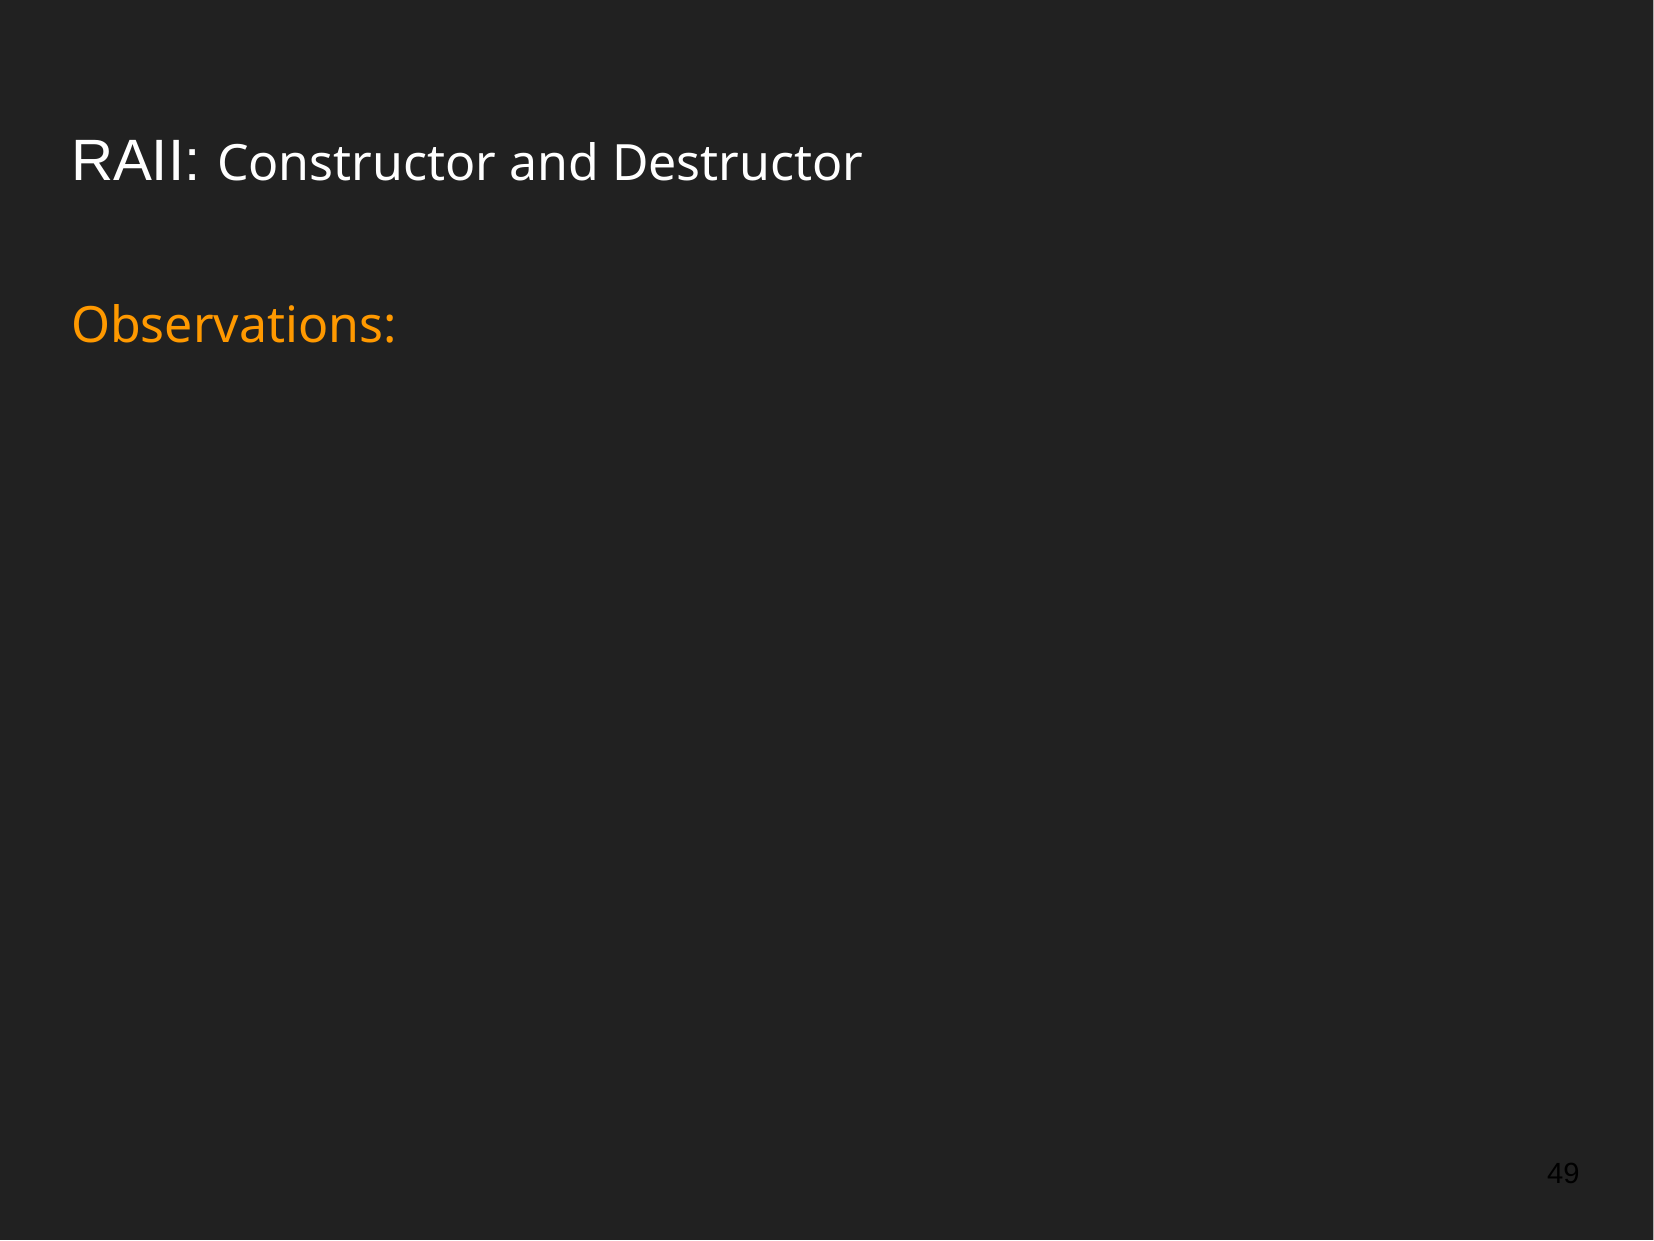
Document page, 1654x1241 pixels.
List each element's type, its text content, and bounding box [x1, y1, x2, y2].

title RAII: Constructor and Destructor [56, 107, 1598, 246]
list Observations: [56, 277, 1598, 1102]
slide_number <number> [1532, 1124, 1632, 1220]
